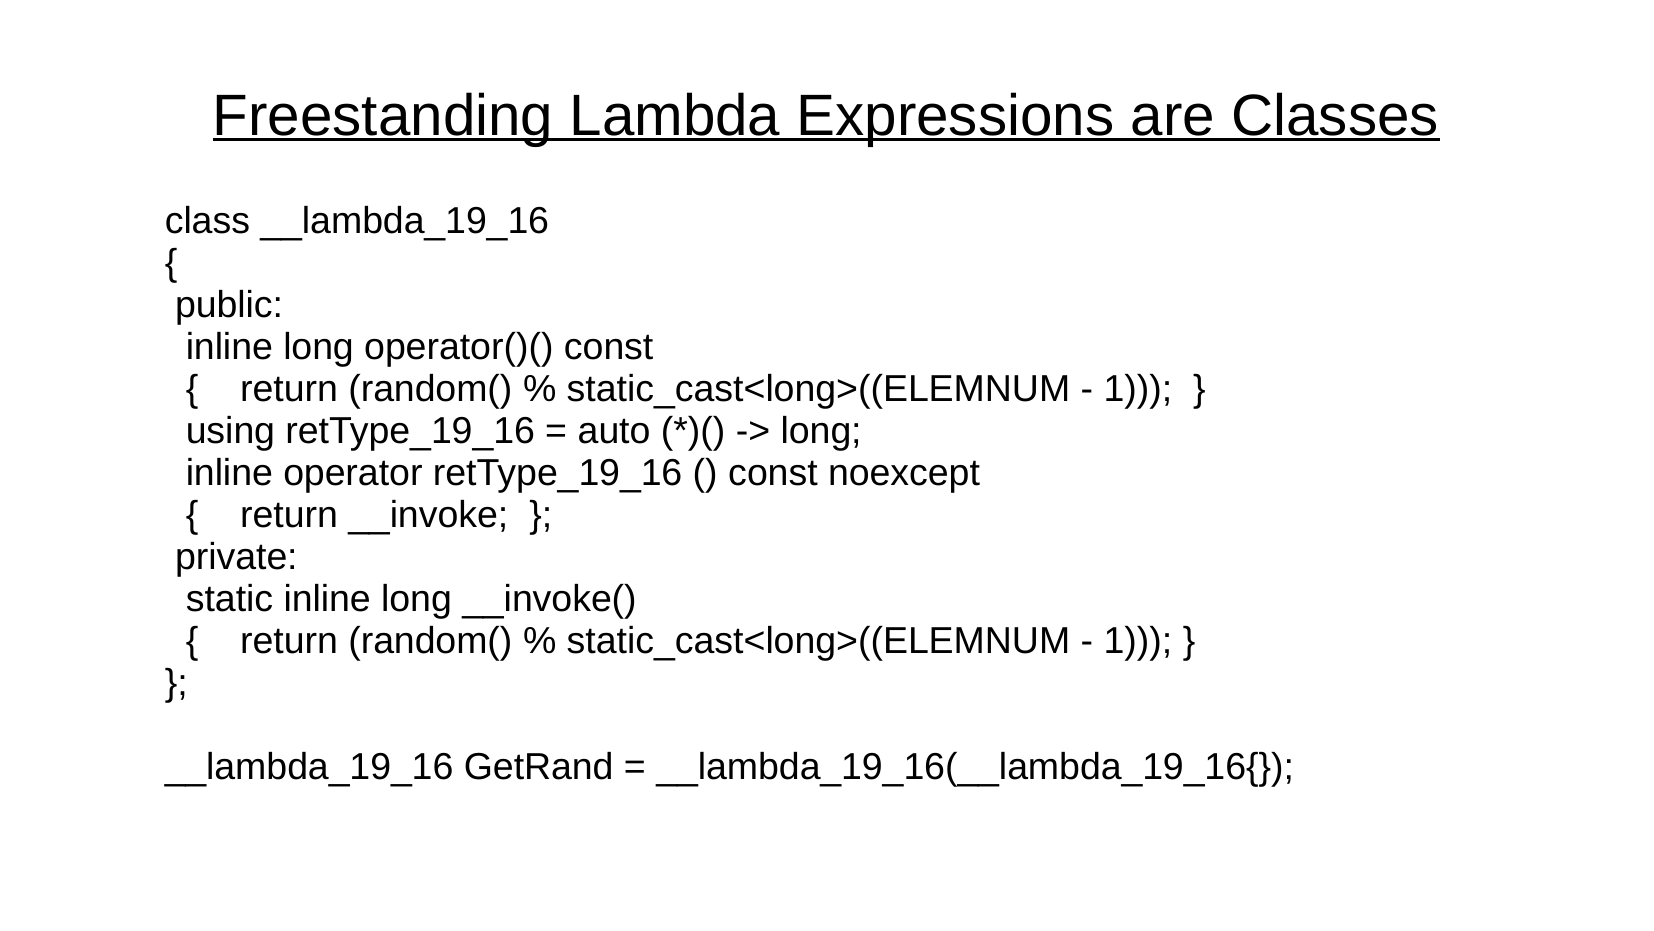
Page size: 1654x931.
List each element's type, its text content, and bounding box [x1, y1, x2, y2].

text_box class __lambda_19_16 { public: inline long operator()() const { return (random() % static_cast<long>((ELEMNUM - 1))); } using retType_19_16 = auto (*)() -> long; inline operator retType_19_16 () const noexcept { return __invoke; }; private: static inline long __invoke() { return (random() % static_cast<long>((ELEMNUM - 1))); } }; __lambda_19_16 GetRand = __lambda_19_16(__lambda_19_16{}); [150, 192, 1606, 837]
title Freestanding Lambda Expressions are Classes [82, 37, 1571, 193]
